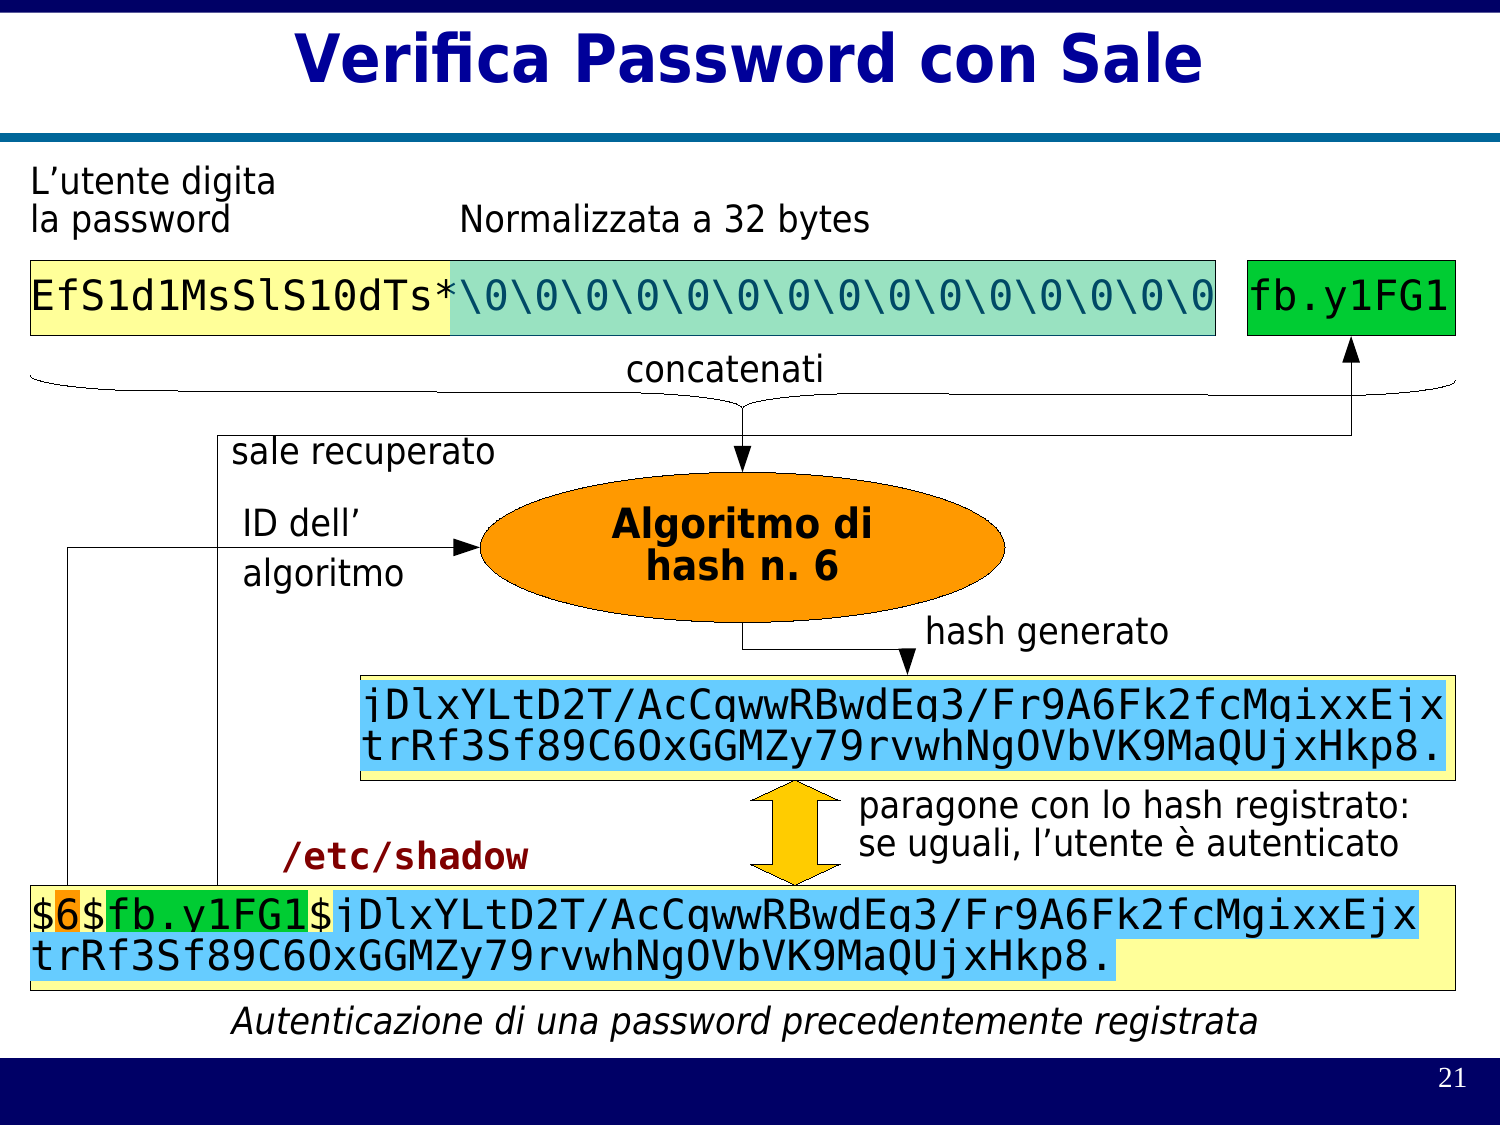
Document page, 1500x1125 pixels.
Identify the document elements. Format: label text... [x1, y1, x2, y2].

text_box ID dell’ algoritmo [242, 506, 406, 601]
text_box concatenati [625, 352, 826, 396]
text_box hash generato [924, 615, 1171, 659]
text_box jDlxYLtD2T/AcCgwwRBwdEg3/Fr9A6Fk2fcMgixxEjx trRf3Sf89C6OxGGMZy79rvwhNgOVbVK9MaQUjxHkp8. [360, 675, 1456, 781]
text_box sale recuperato [231, 435, 496, 479]
text_box [450, 260, 1216, 336]
text_box /etc/shadow [280, 840, 529, 884]
text_box Algoritmo di hash n. 6 [480, 472, 1006, 623]
text_box Normalizzata a 32 bytes [459, 202, 871, 246]
title Verifica Password con Sale [30, 0, 1471, 126]
text_box $6$fb.y1FG1$jDlxYLtD2T/AcCgwwRBwdEg3/Fr9A6Fk2fcMgixxEjx trRf3Sf89C6OxGGMZy79rvwhNgOVbVK9MaQUjxHkp8. [30, 885, 1456, 991]
text_box [750, 780, 841, 886]
text_box L’utente digita la password [30, 164, 278, 246]
text_box fb.y1FG1 [1247, 260, 1456, 336]
text_box paragone con lo hash registrato: se uguali, l’utente è autenticato [858, 789, 1411, 871]
text_box EfS1d1MsSlS10dTs*\0\0\0\0\0\0\0\0\0\0\0\0\0\0\0 [30, 260, 450, 336]
text_box Autenticazione di una password precedentemente registrata [231, 1005, 1261, 1049]
